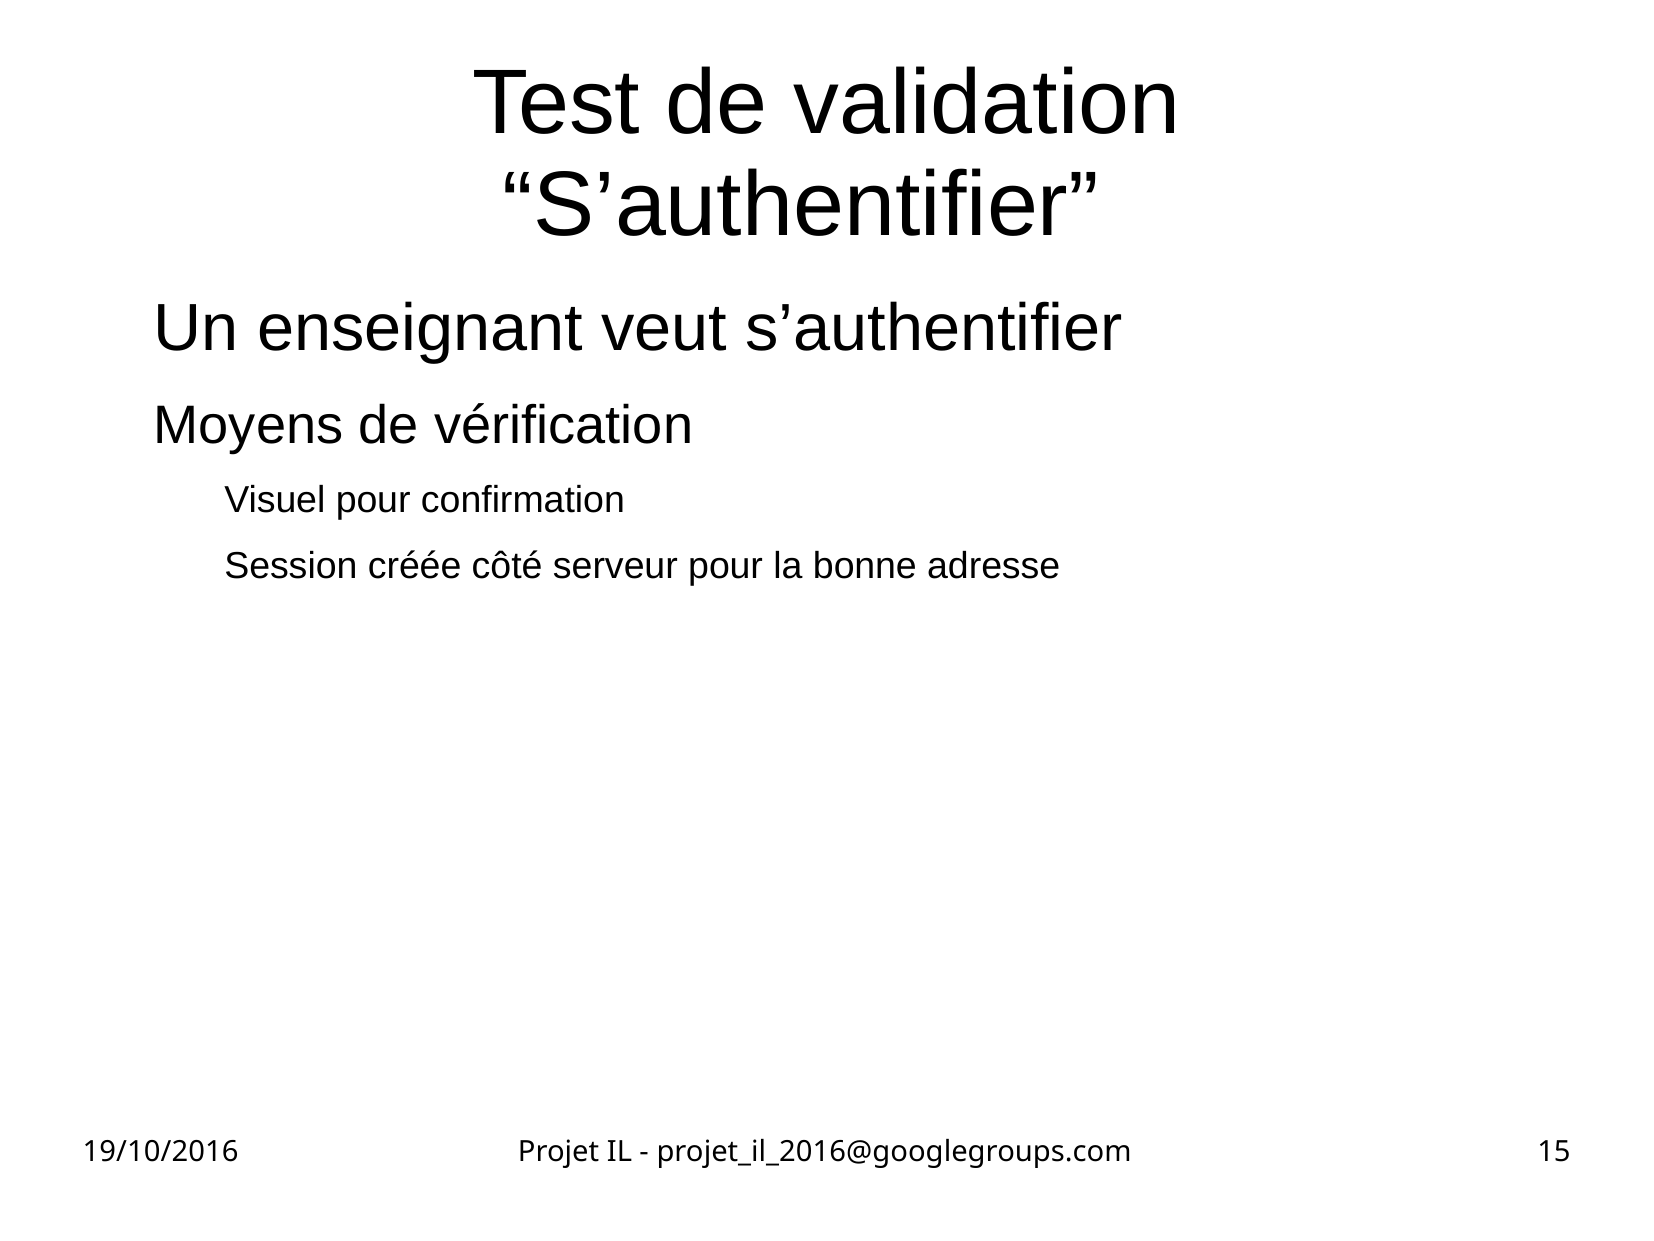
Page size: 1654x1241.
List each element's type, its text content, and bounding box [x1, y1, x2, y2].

title Test de validation “S’authentifier” [82, 49, 1571, 257]
list Un enseignant veut s’authentifier Moyens de vérification Visuel pour confirmation Session créée côté serveur pour la bonne adresse [82, 290, 1571, 1010]
